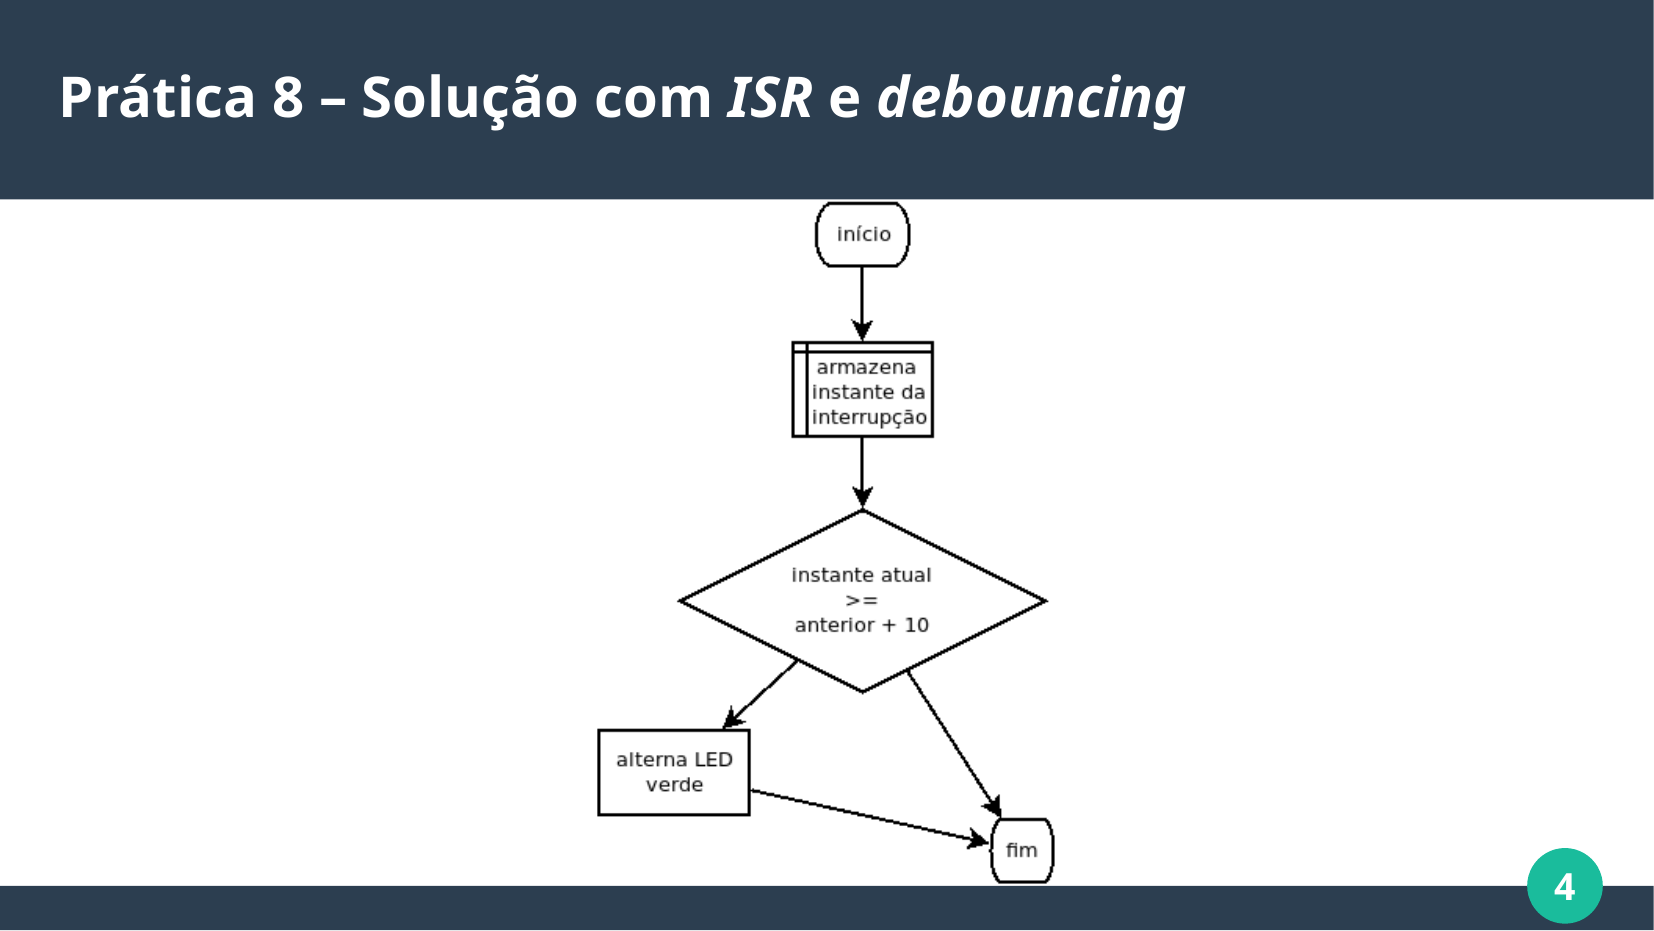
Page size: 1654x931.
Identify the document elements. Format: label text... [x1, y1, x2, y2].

picture [596, 199, 1058, 887]
title Prática 8 – Solução com ISR e debouncing [59, 37, 1595, 155]
